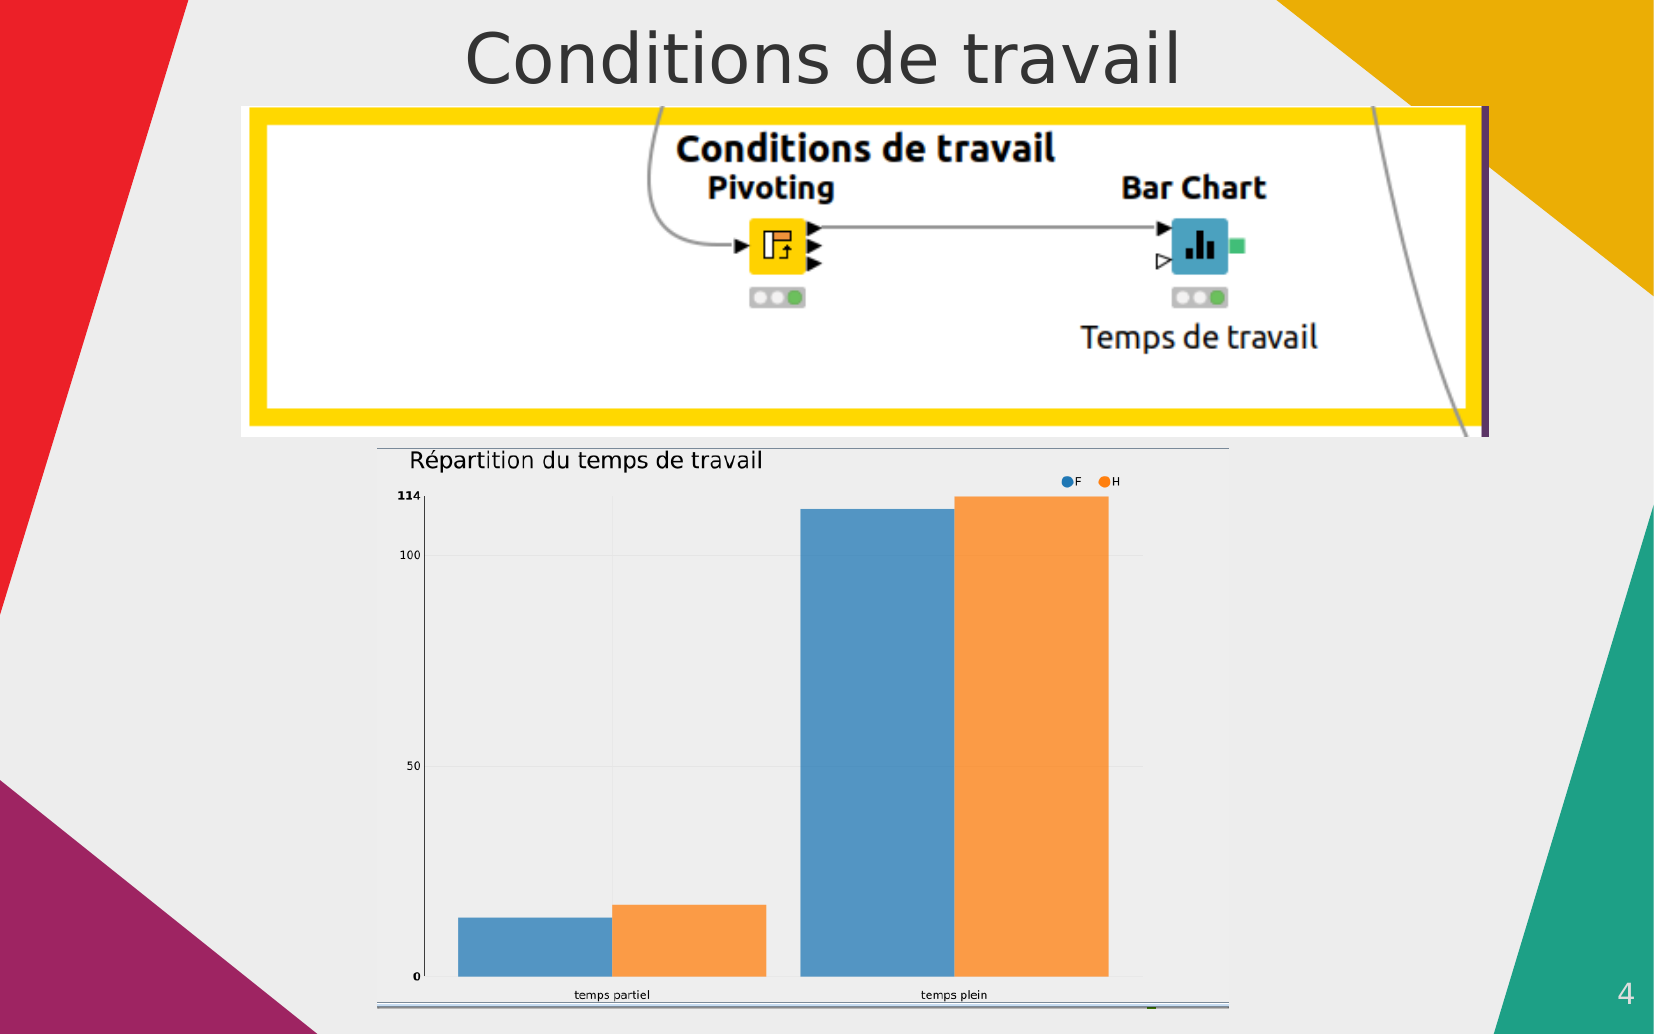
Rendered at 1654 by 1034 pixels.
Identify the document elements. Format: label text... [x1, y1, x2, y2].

picture [377, 448, 1229, 1009]
title Conditions de travail [111, 0, 1536, 142]
picture [241, 106, 1489, 437]
